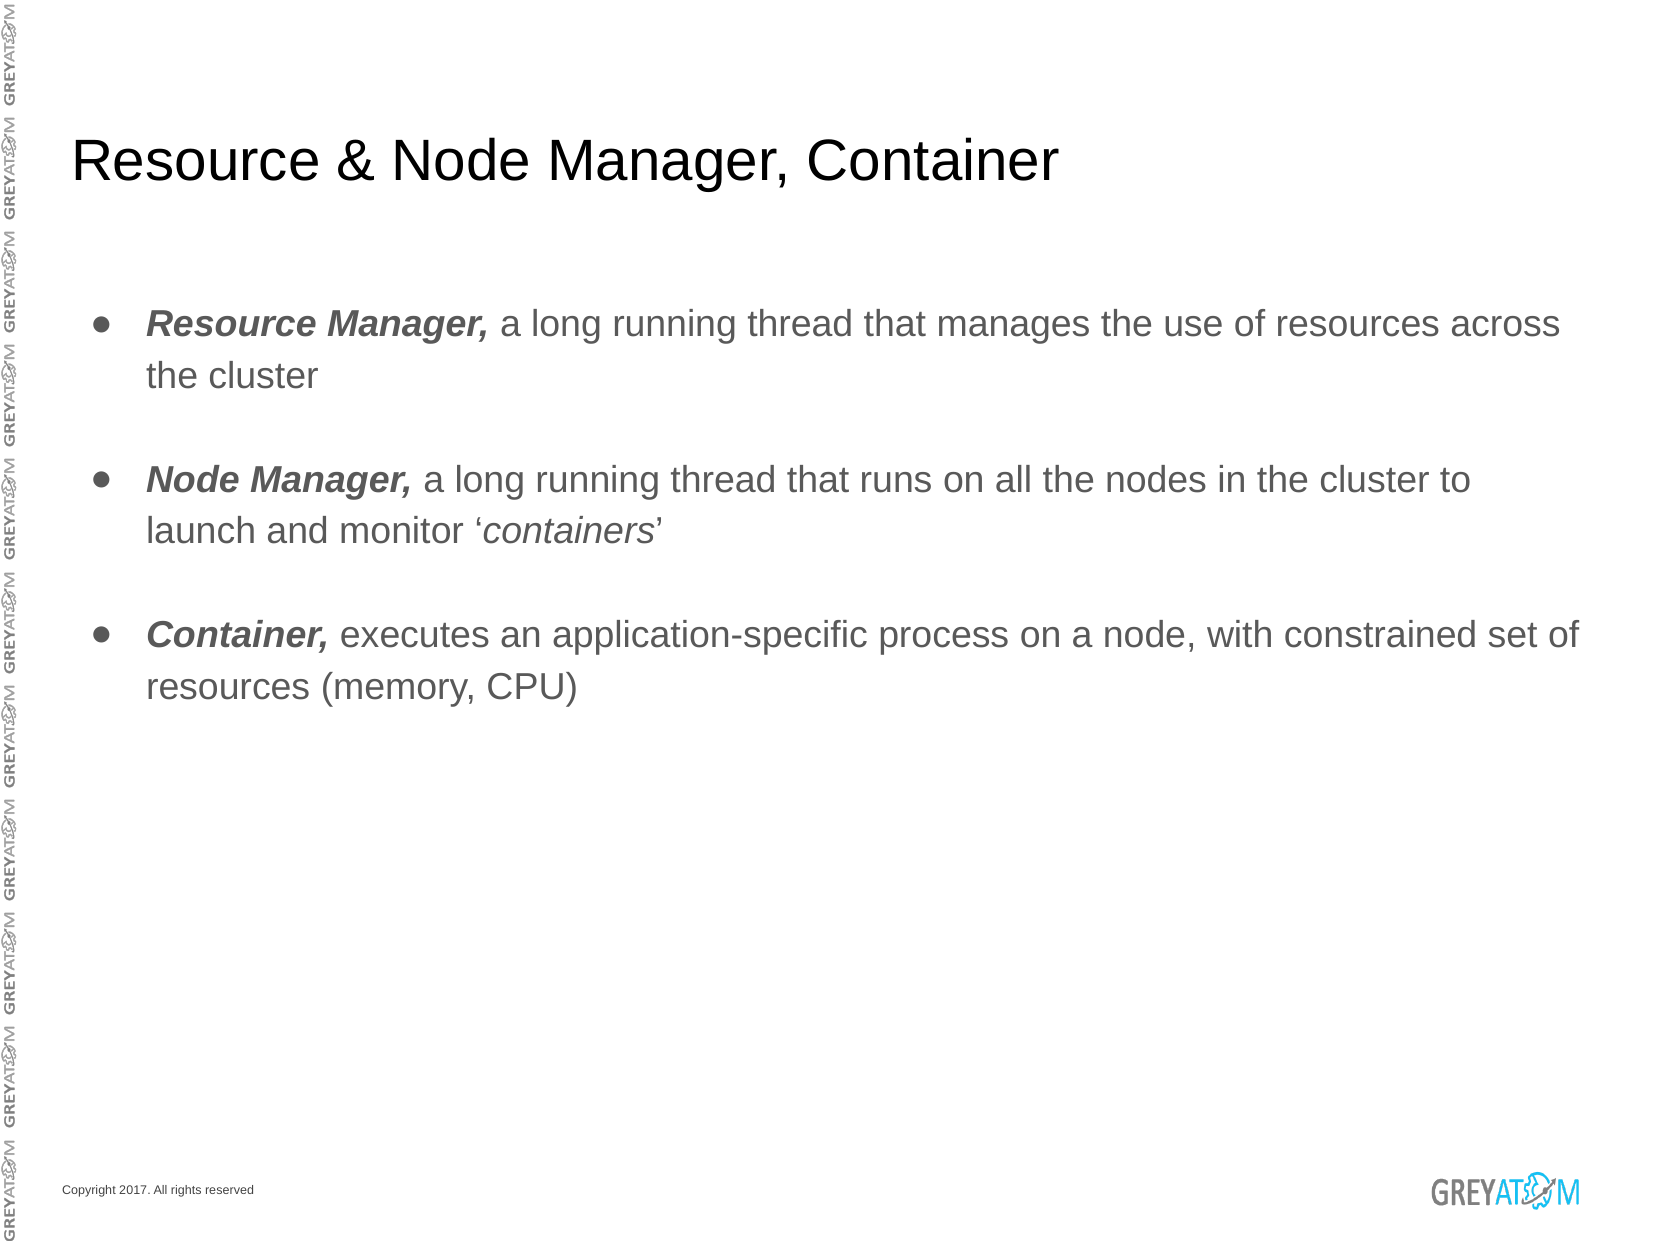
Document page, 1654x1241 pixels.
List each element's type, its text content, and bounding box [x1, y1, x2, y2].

picture [1, 231, 17, 333]
picture [1430, 1168, 1581, 1212]
picture [1, 1140, 17, 1241]
picture [1, 458, 17, 560]
picture [1, 1026, 17, 1128]
picture [1, 799, 17, 901]
picture [1, 572, 17, 674]
text_box Resource Manager, a long running thread that manages the use of resources across the cluster Node Manager, a long running thread that runs on all the nodes in the cluster to launch and monitor ‘containers’ Container, executes an application-specific process on a node, with constrained set of resources (memory, CPU) [56, 277, 1597, 1102]
picture [1, 912, 17, 1015]
picture [1, 685, 17, 788]
picture [1, 4, 17, 106]
picture [1, 344, 17, 447]
picture [1, 117, 17, 220]
text_box Resource & Node Manager, Container [56, 107, 1597, 245]
